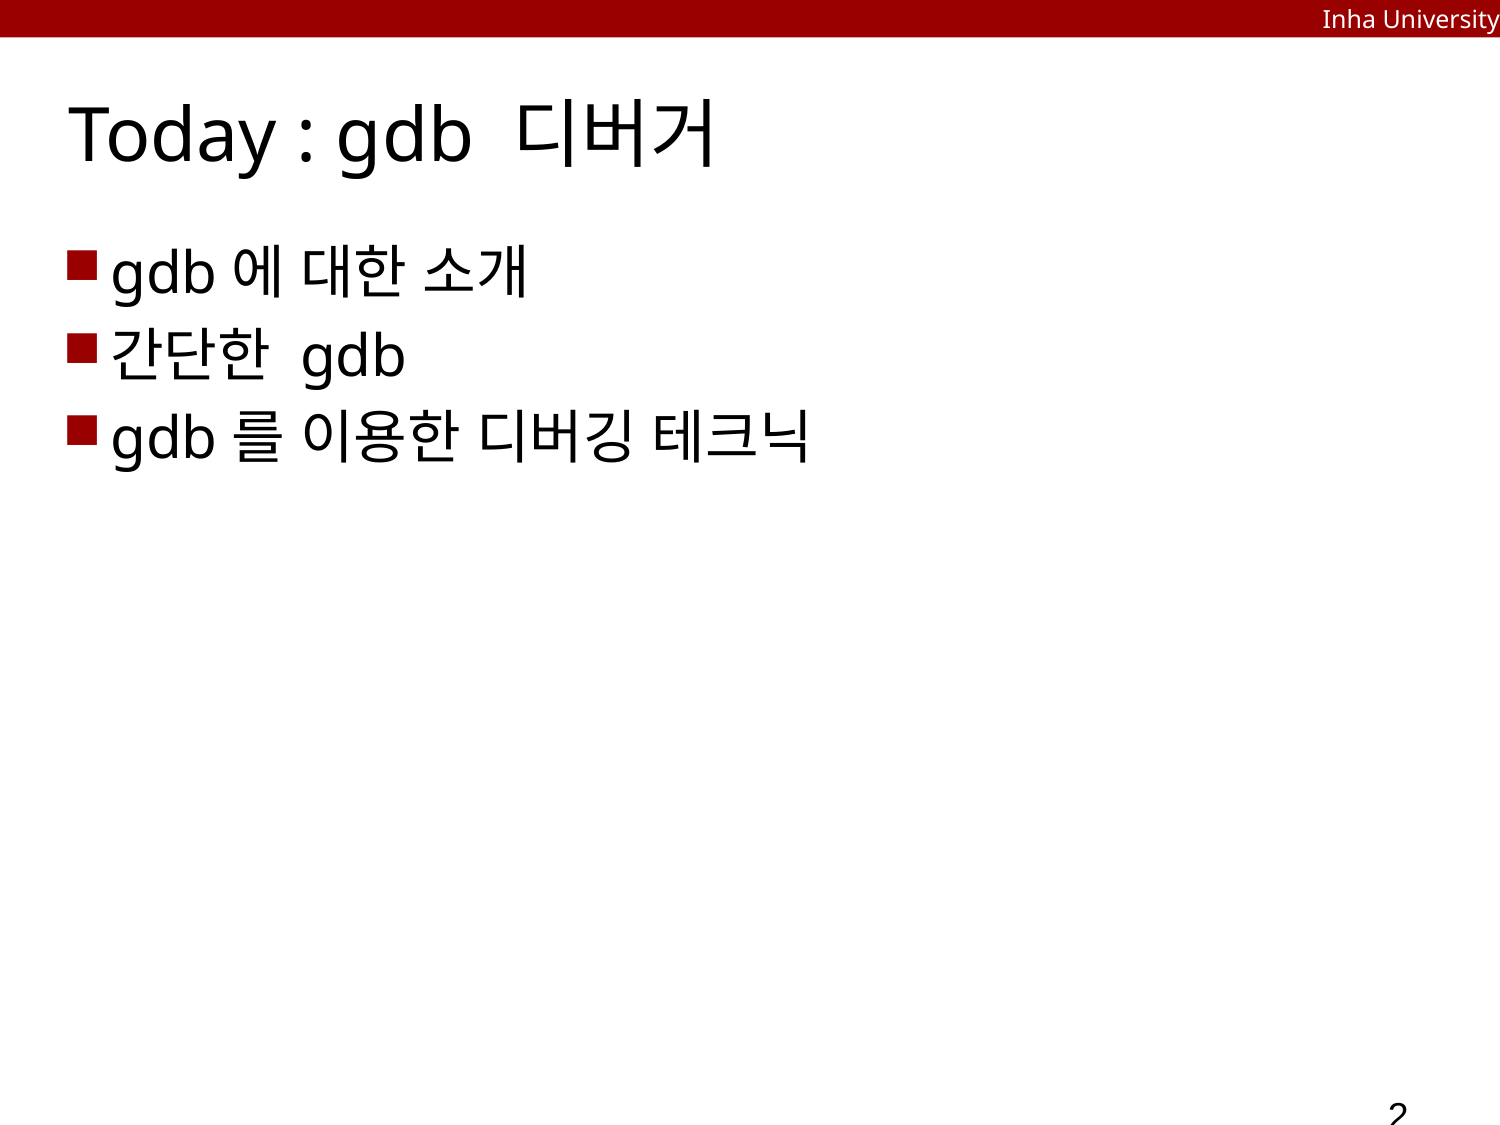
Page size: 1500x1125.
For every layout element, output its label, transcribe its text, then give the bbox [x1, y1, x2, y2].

title Today : gdb 디버거 [62, 41, 1438, 221]
list gdb에 대한 소개 간단한 gdb gdb를 이용한 디버깅 테크닉 [62, 229, 1438, 1050]
text_box [0, 0, 1500, 38]
text_box Inha University [1322, 3, 1500, 33]
